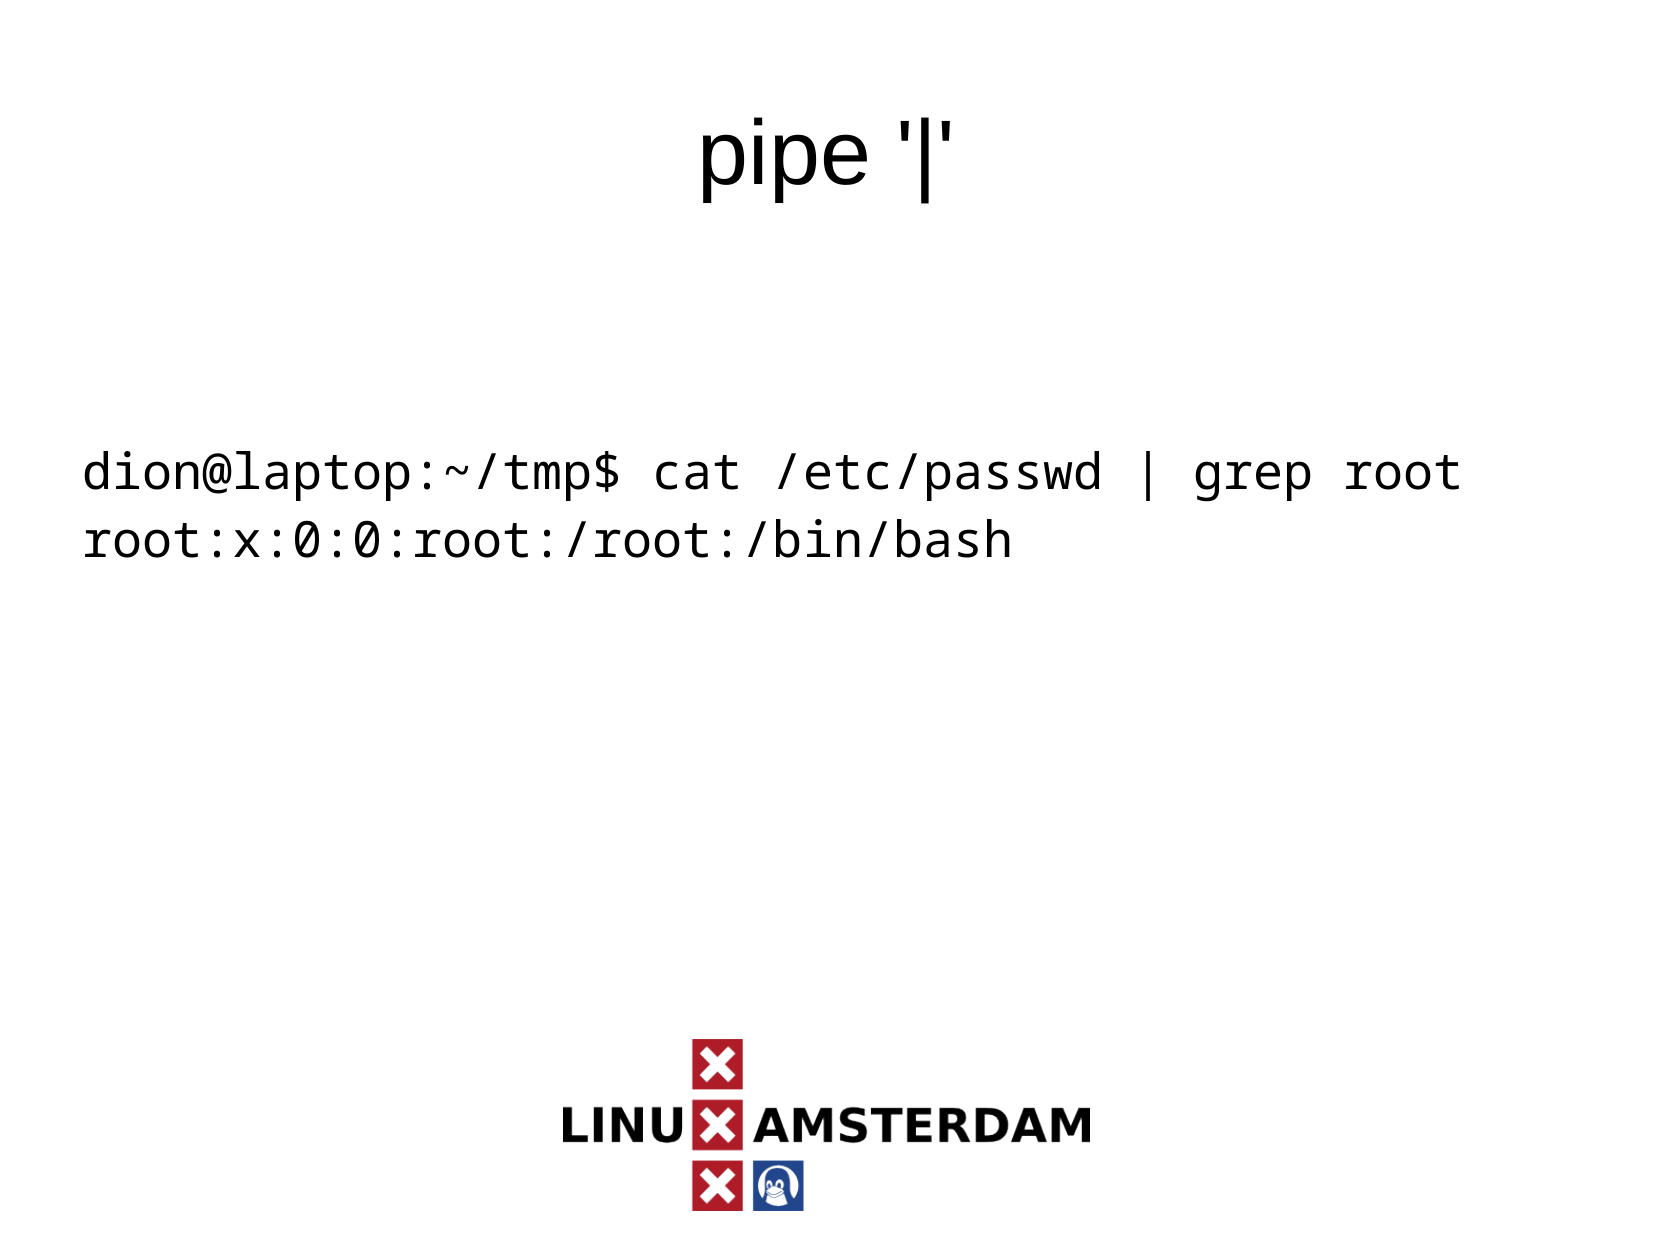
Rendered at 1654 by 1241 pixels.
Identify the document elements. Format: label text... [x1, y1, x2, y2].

subtitle dion@laptop:~/tmp$ cat /etc/passwd | grep root root:x:0:0:root:/root:/bin/bash [82, 290, 1571, 1010]
picture [563, 1039, 1090, 1211]
title pipe '|' [82, 49, 1571, 257]
